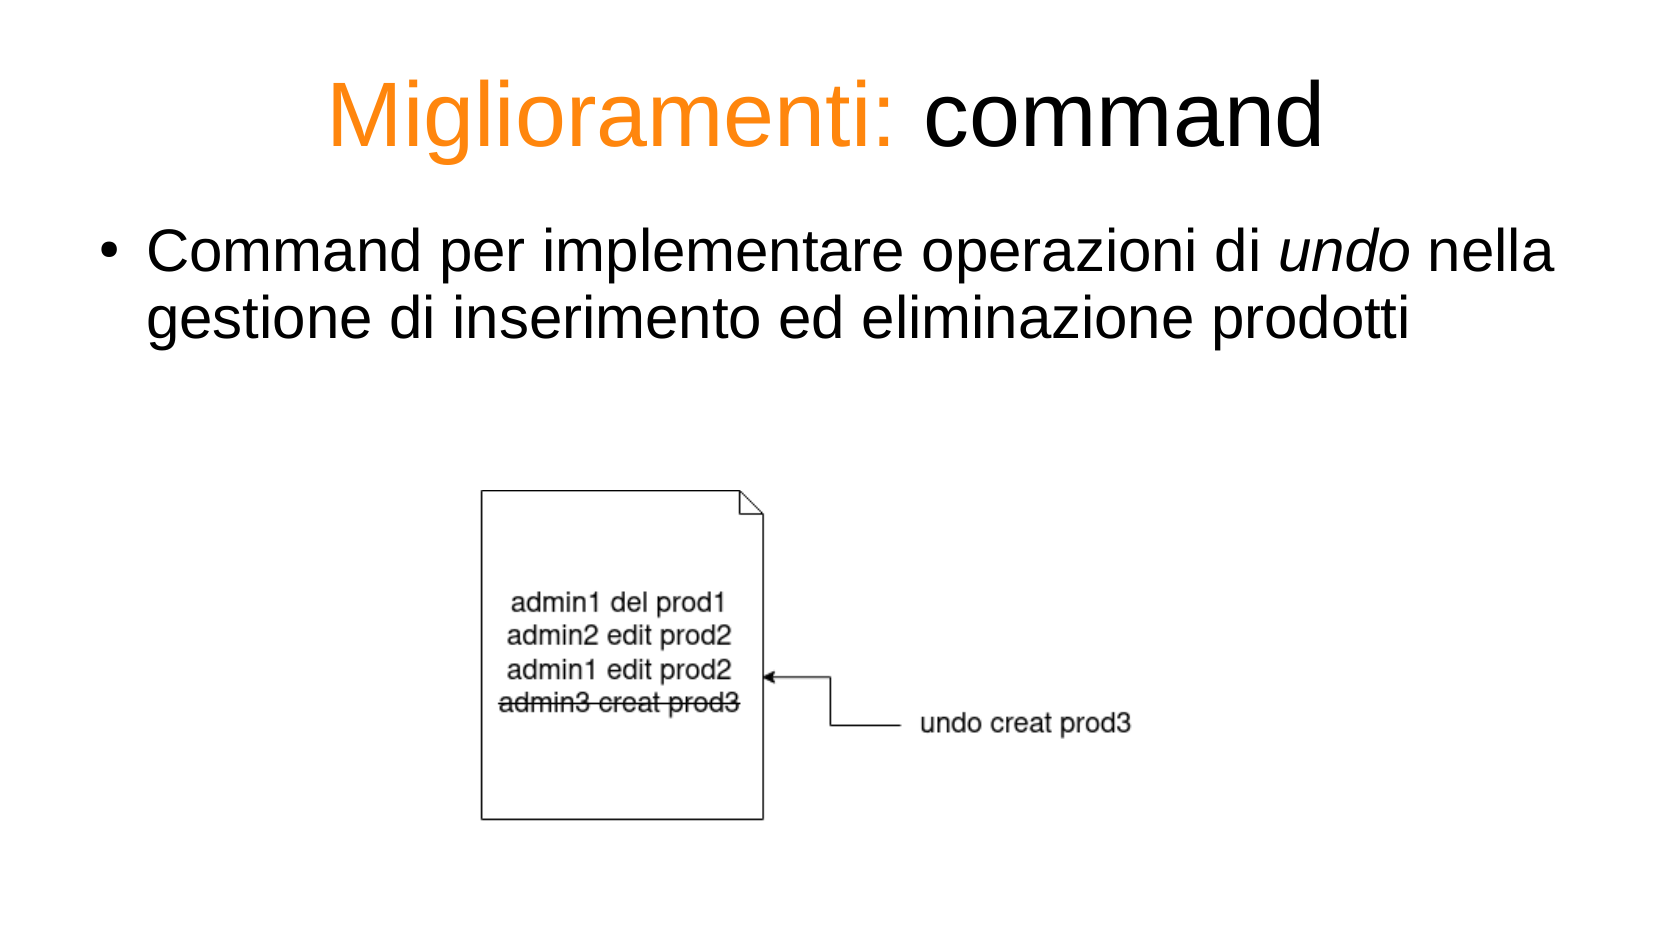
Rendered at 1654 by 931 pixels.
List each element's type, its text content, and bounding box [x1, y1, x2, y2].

picture [478, 490, 1152, 822]
list Command per implementare operazioni di undo nella gestione di inserimento ed eliminazione prodotti [82, 217, 1571, 414]
title Miglioramenti: command [82, 37, 1571, 193]
